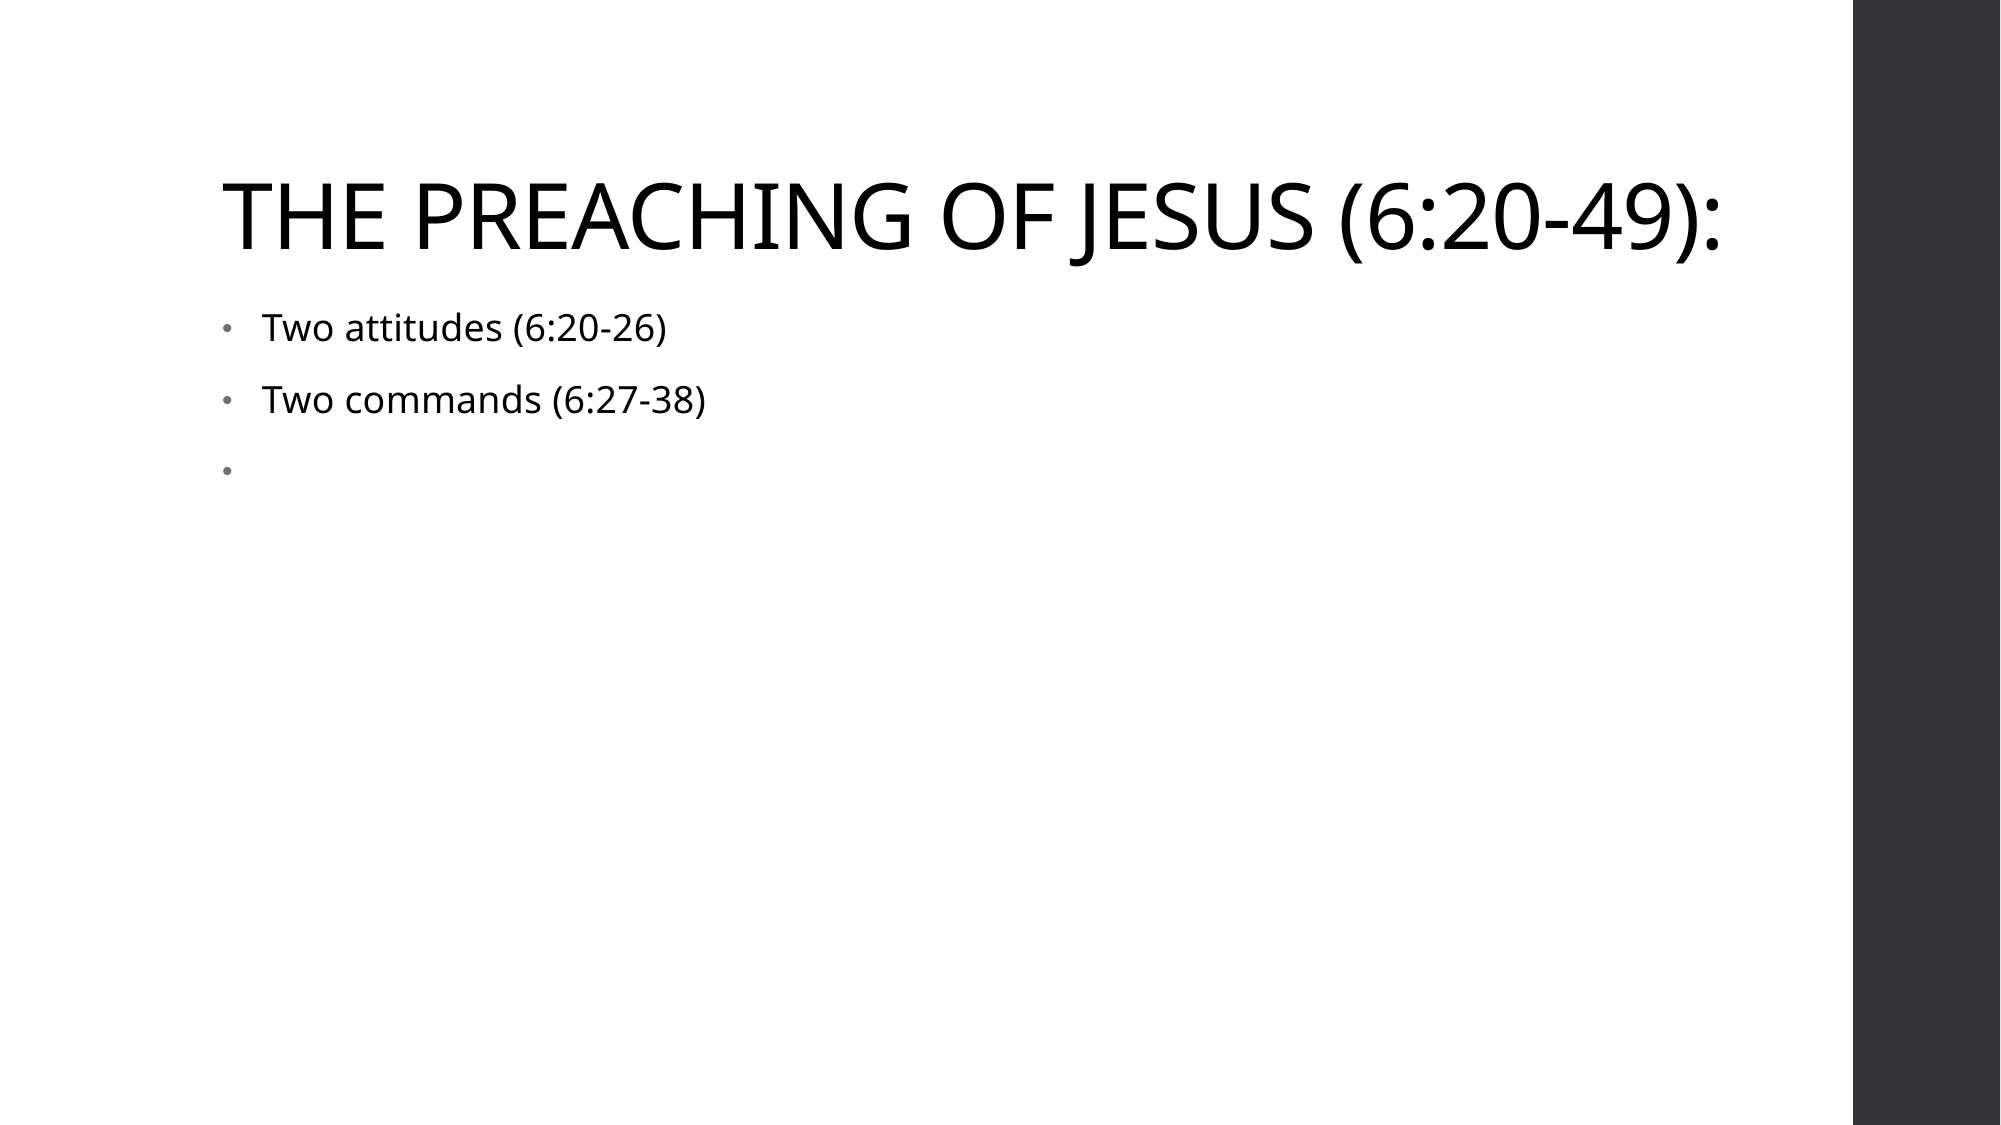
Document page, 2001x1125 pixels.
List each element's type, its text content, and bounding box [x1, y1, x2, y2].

title THE PREACHING OF JESUS (6:20-49): [206, 60, 1797, 278]
list Two attitudes (6:20-26) Two commands (6:27-38) [206, 299, 1617, 1014]
